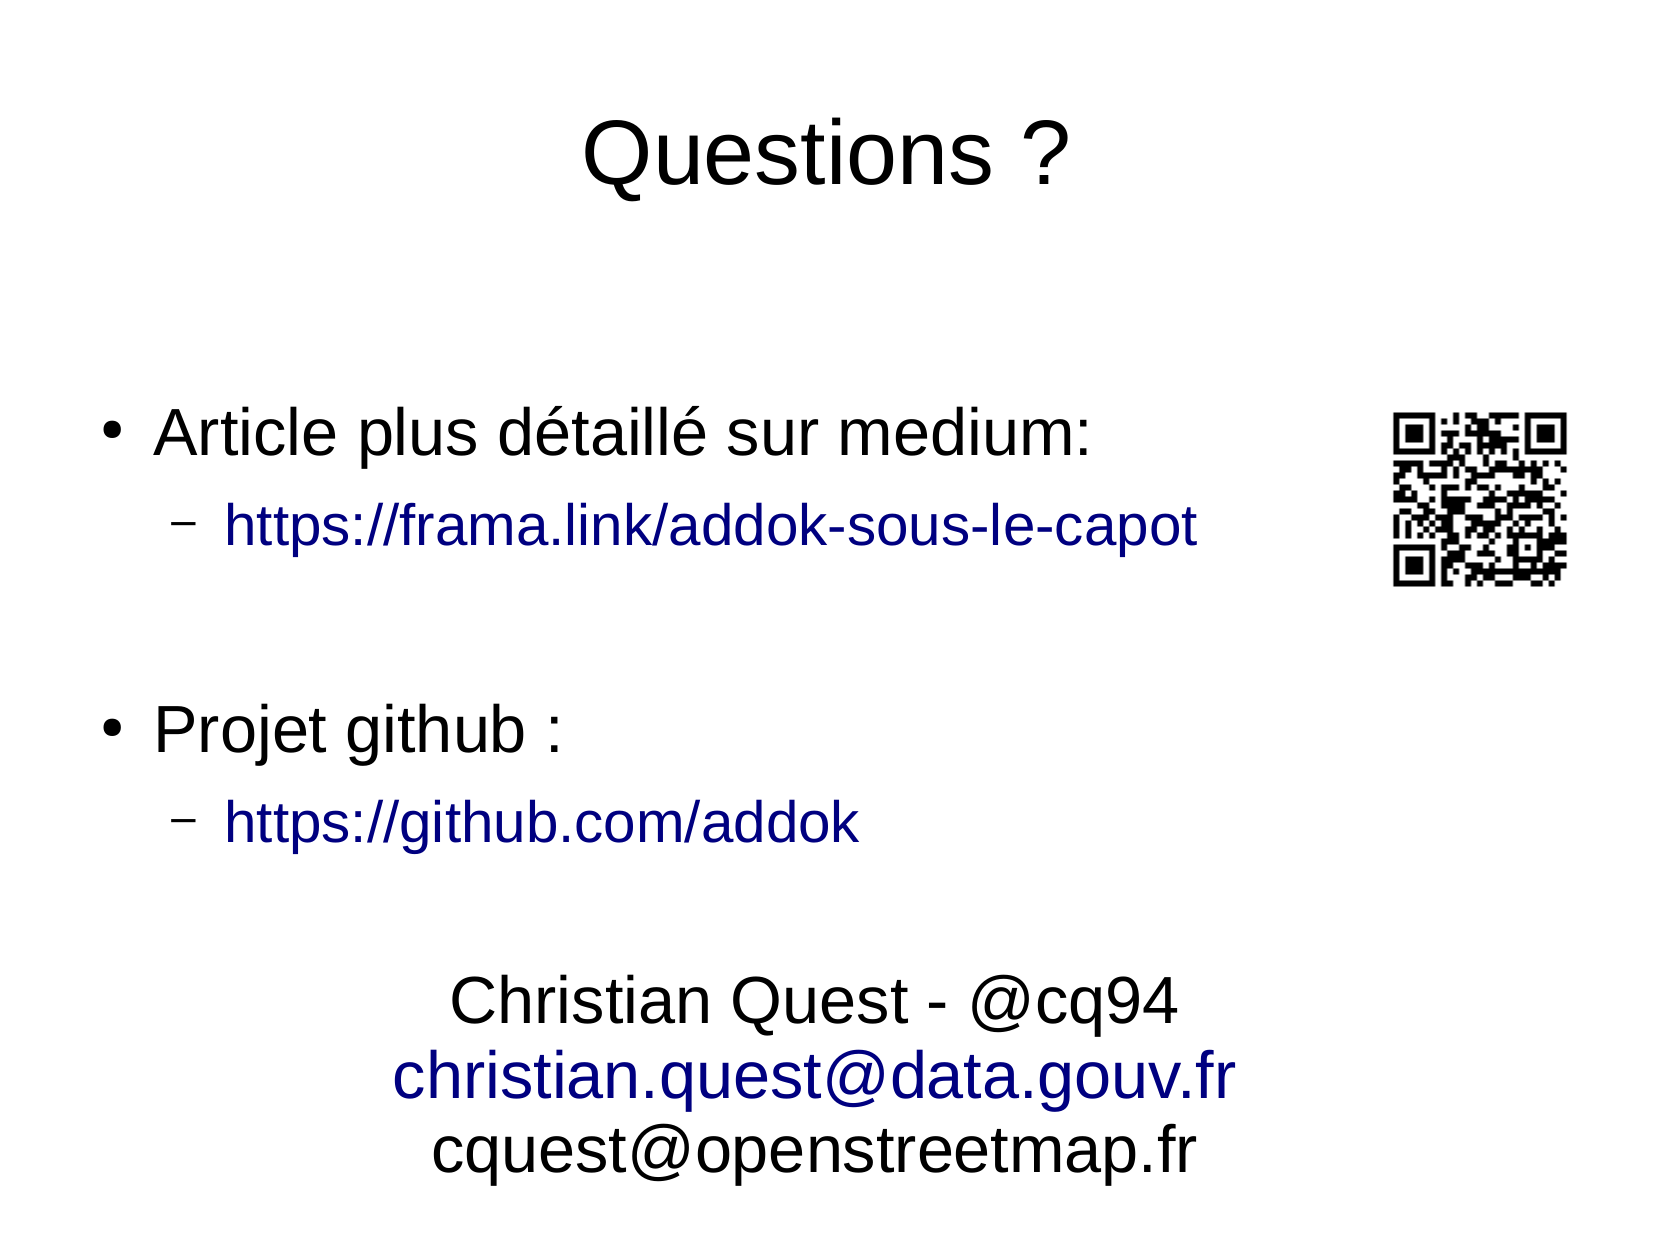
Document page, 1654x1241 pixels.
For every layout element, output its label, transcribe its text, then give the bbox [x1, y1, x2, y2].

list Article plus détaillé sur medium: https://frama.link/addok-sous-le-capot Projet github : https://github.com/addok [82, 290, 1571, 1010]
title Questions ? [82, 49, 1571, 257]
text_box Christian Quest - @cq94 christian.quest@data.gouv.fr cquest@openstreetmap.fr [70, 921, 1560, 1229]
picture [1370, 389, 1591, 611]
